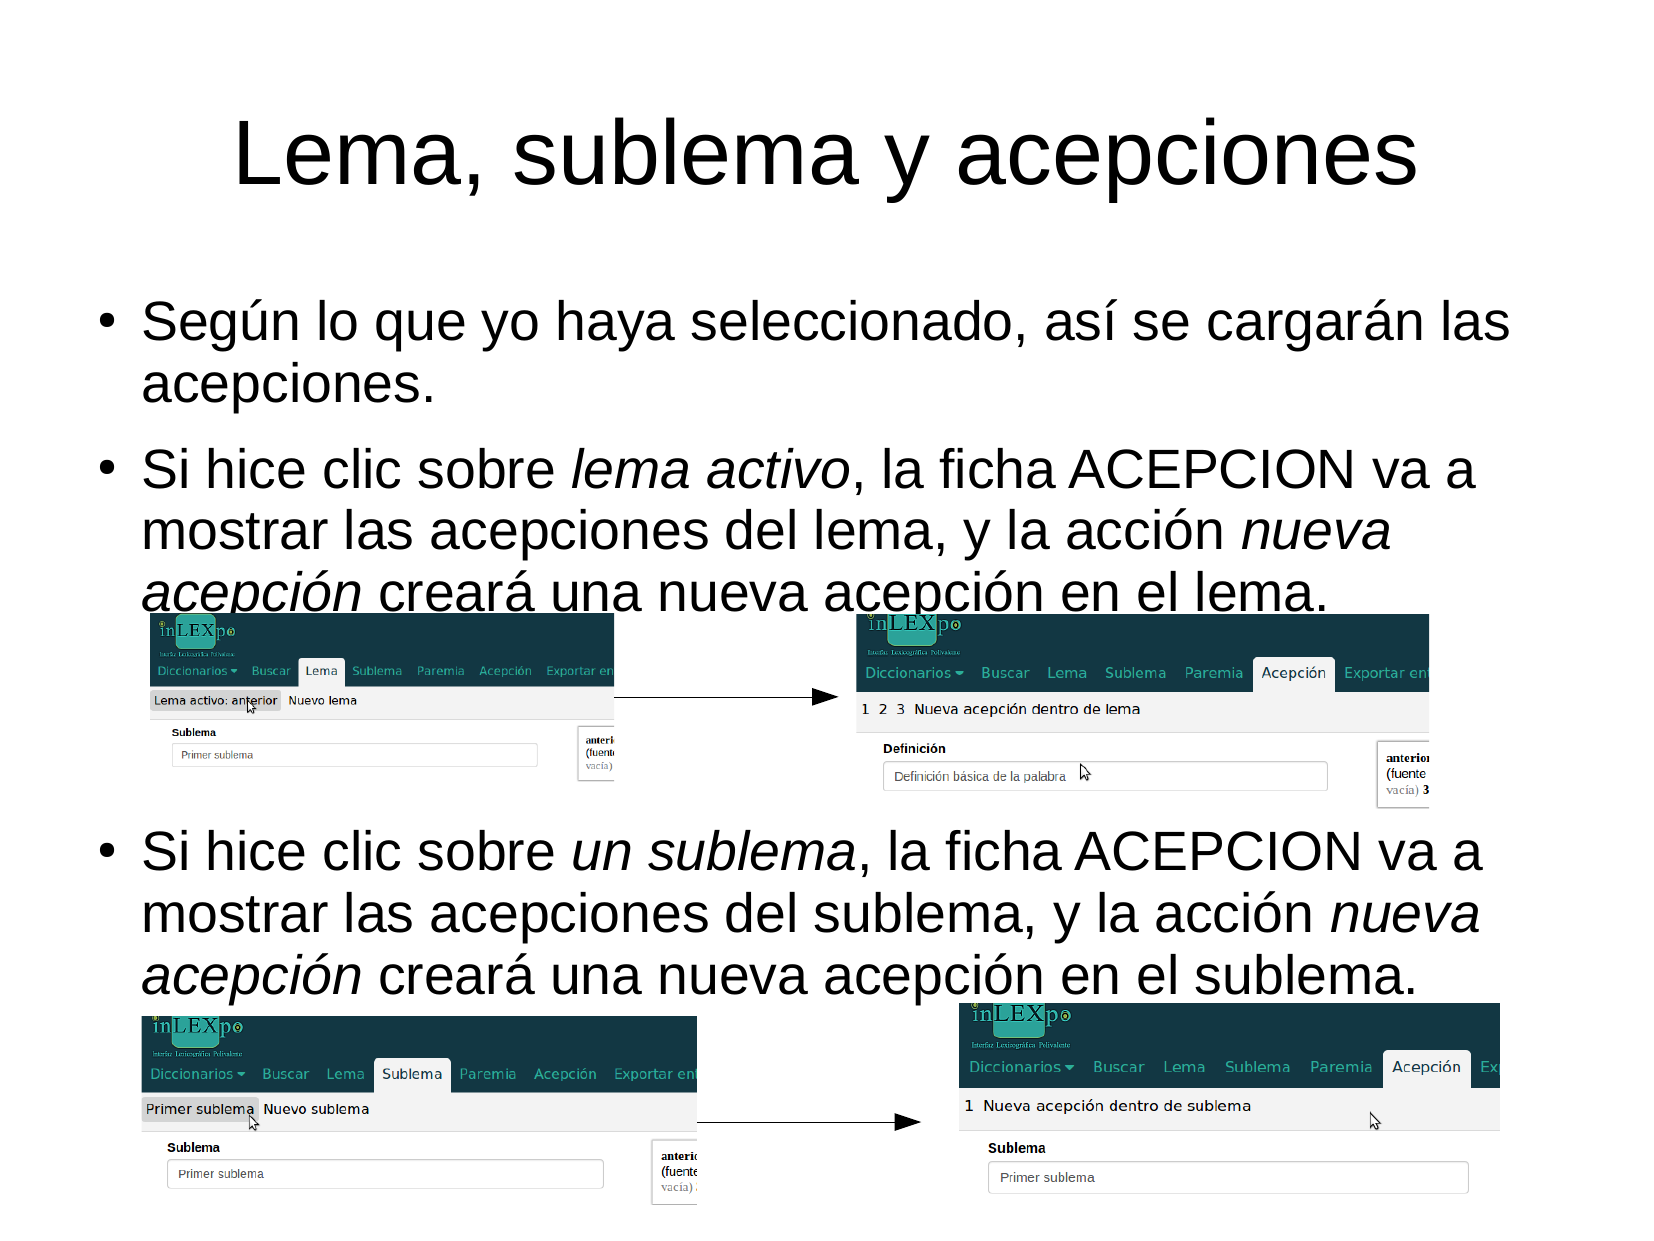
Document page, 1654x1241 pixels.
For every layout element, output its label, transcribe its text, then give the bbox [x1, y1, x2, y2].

title Lema, sublema y acepciones [82, 49, 1571, 257]
list Según lo que yo haya seleccionado, así se cargarán las acepciones. Si hice clic sobre lema activo, la ficha ACEPCION va a mostrar las acepciones del lema, y la acción nueva acepción creará una nueva acepción en el lema. Si hice clic sobre un sublema, la ficha ACEPCION va a mostrar las acepciones del sublema, y la acción nueva acepción creará una nueva acepción en el sublema. [82, 290, 1538, 1010]
picture [141, 1016, 697, 1205]
picture [856, 614, 1430, 809]
picture [959, 1003, 1501, 1235]
picture [150, 613, 615, 827]
